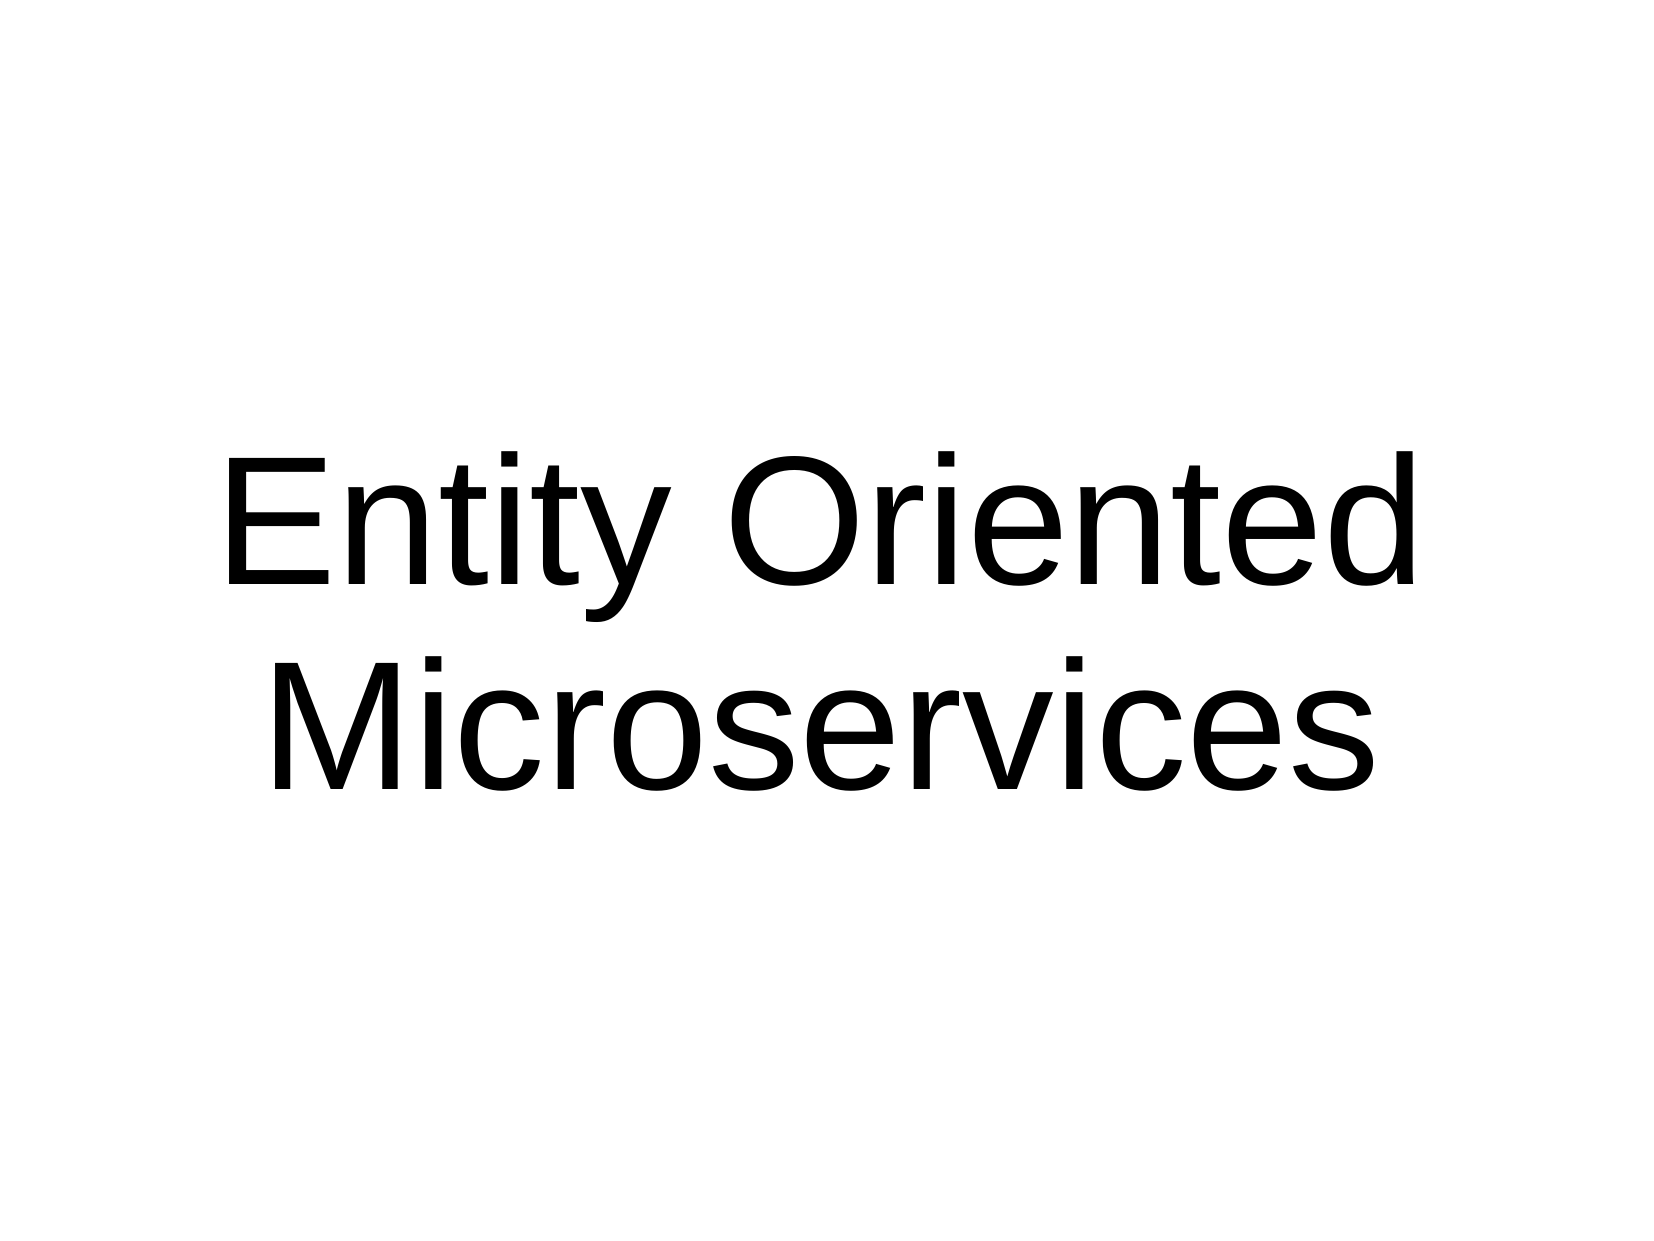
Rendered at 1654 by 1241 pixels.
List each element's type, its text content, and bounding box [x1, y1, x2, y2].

text_box Entity Oriented Microservices [76, 206, 1565, 1042]
